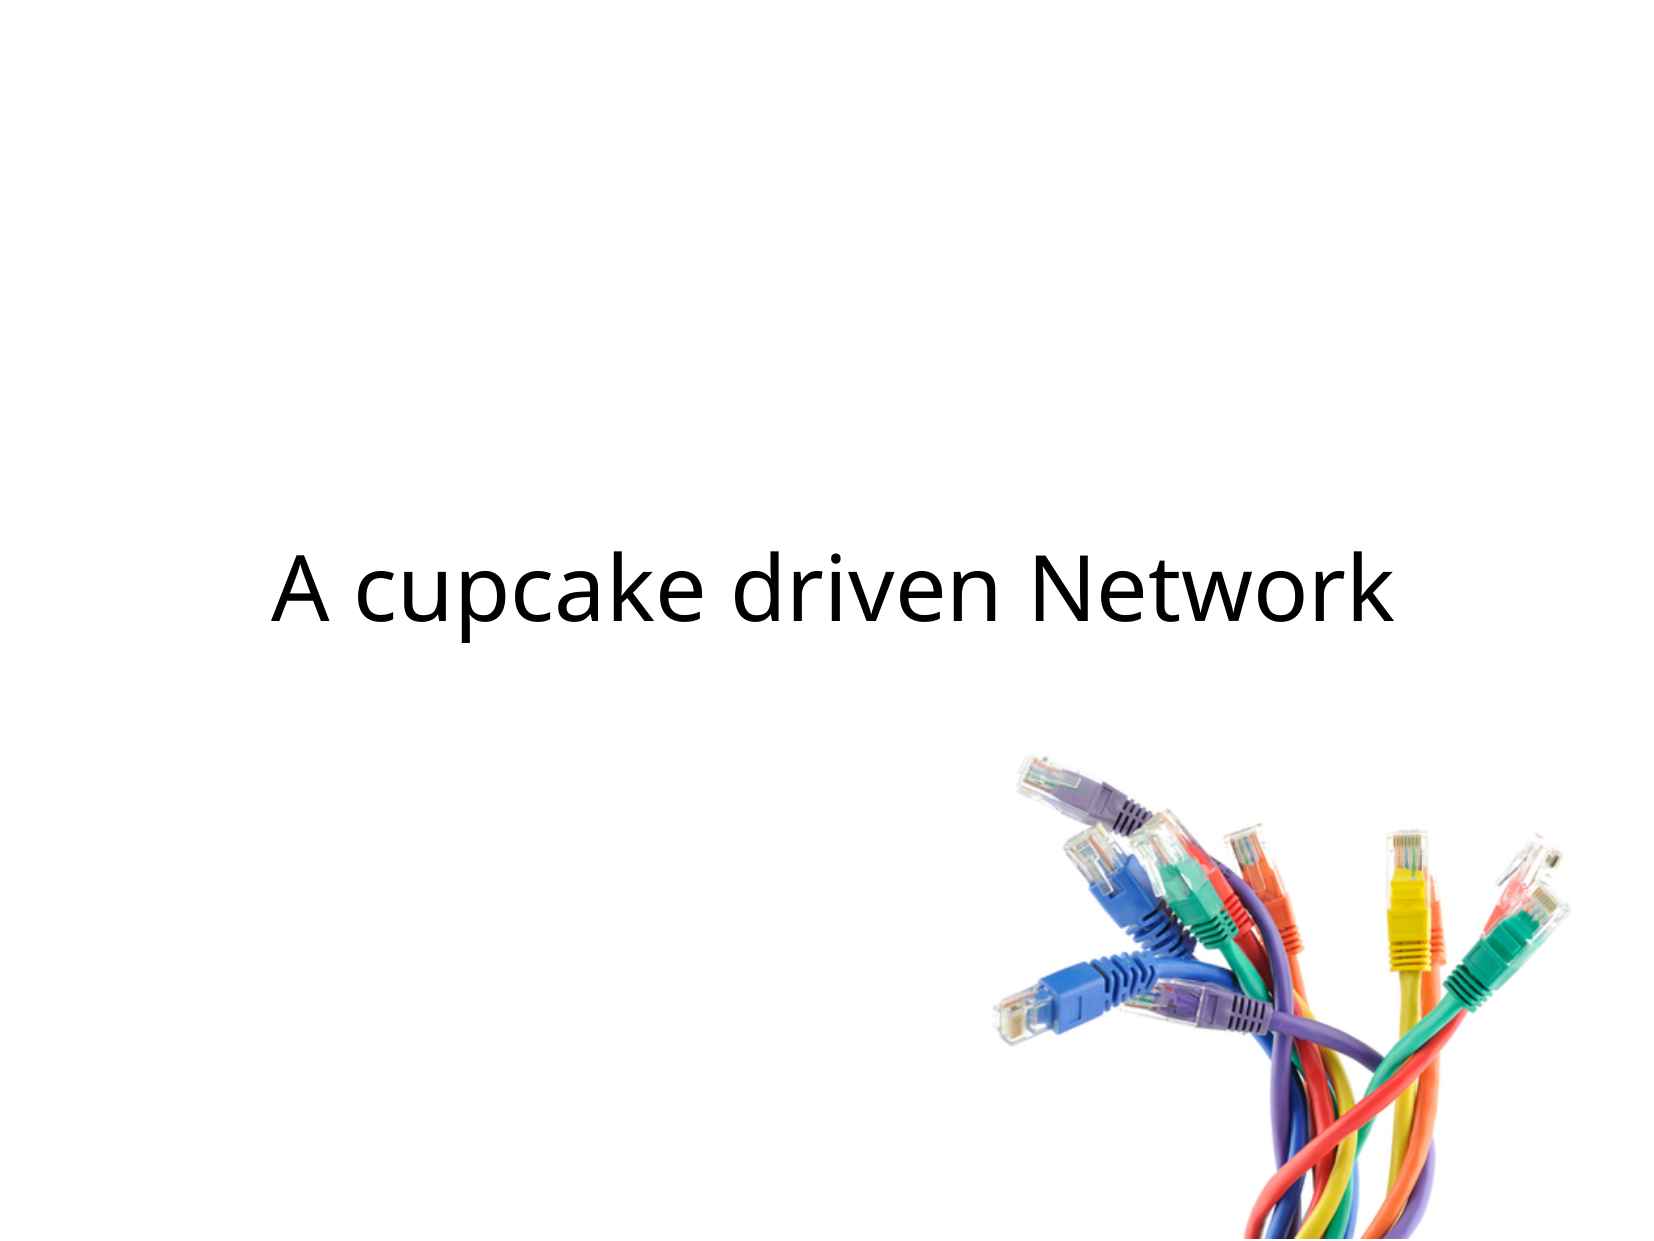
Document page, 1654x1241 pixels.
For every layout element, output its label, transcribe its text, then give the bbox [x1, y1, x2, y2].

title A cupcake driven Network [90, 482, 1579, 691]
picture [870, 719, 1652, 1239]
